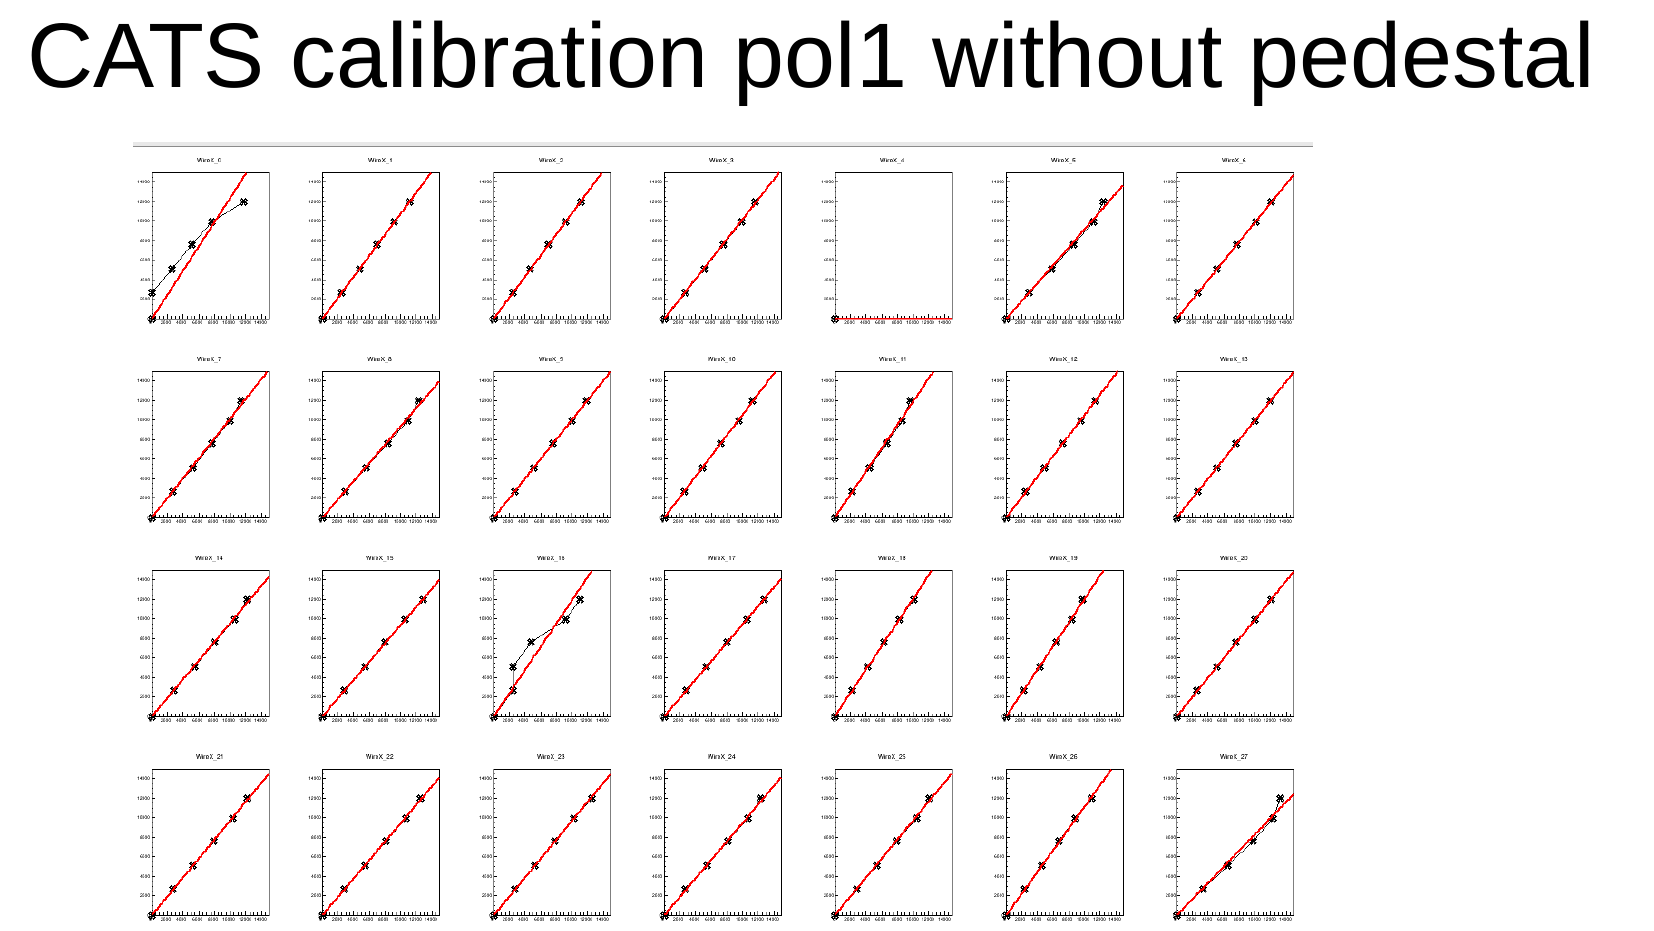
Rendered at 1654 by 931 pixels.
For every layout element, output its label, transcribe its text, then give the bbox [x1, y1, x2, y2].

picture [133, 142, 1313, 931]
title CATS calibration pol1 without pedestal [0, 0, 1651, 113]
